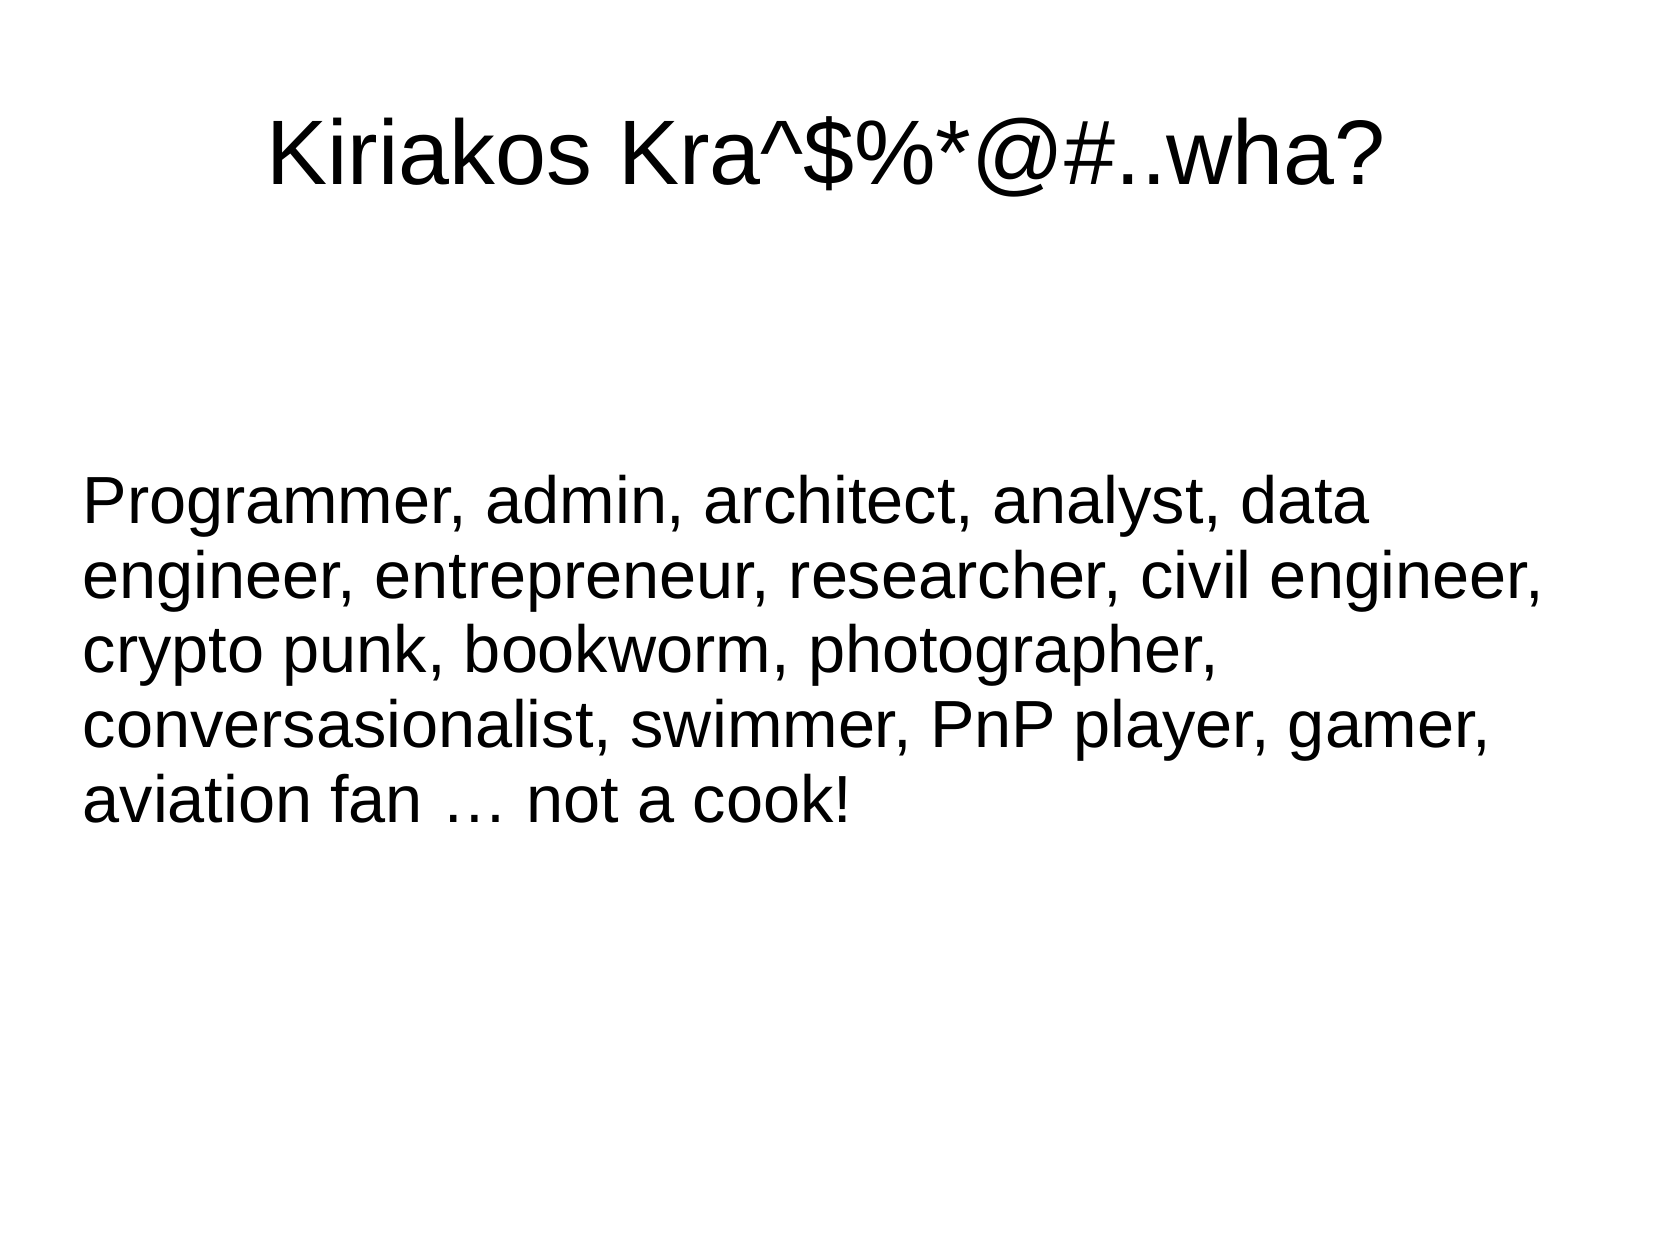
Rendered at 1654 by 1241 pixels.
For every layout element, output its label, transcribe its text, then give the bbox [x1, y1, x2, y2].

title Kiriakos Kra^$%*@#..wha? [82, 49, 1571, 257]
subtitle Programmer, admin, architect, analyst, data engineer, entrepreneur, researcher, civil engineer, crypto punk, bookworm, photographer, conversasionalist, swimmer, PnP player, gamer, aviation fan … not a cook! [82, 290, 1571, 1010]
